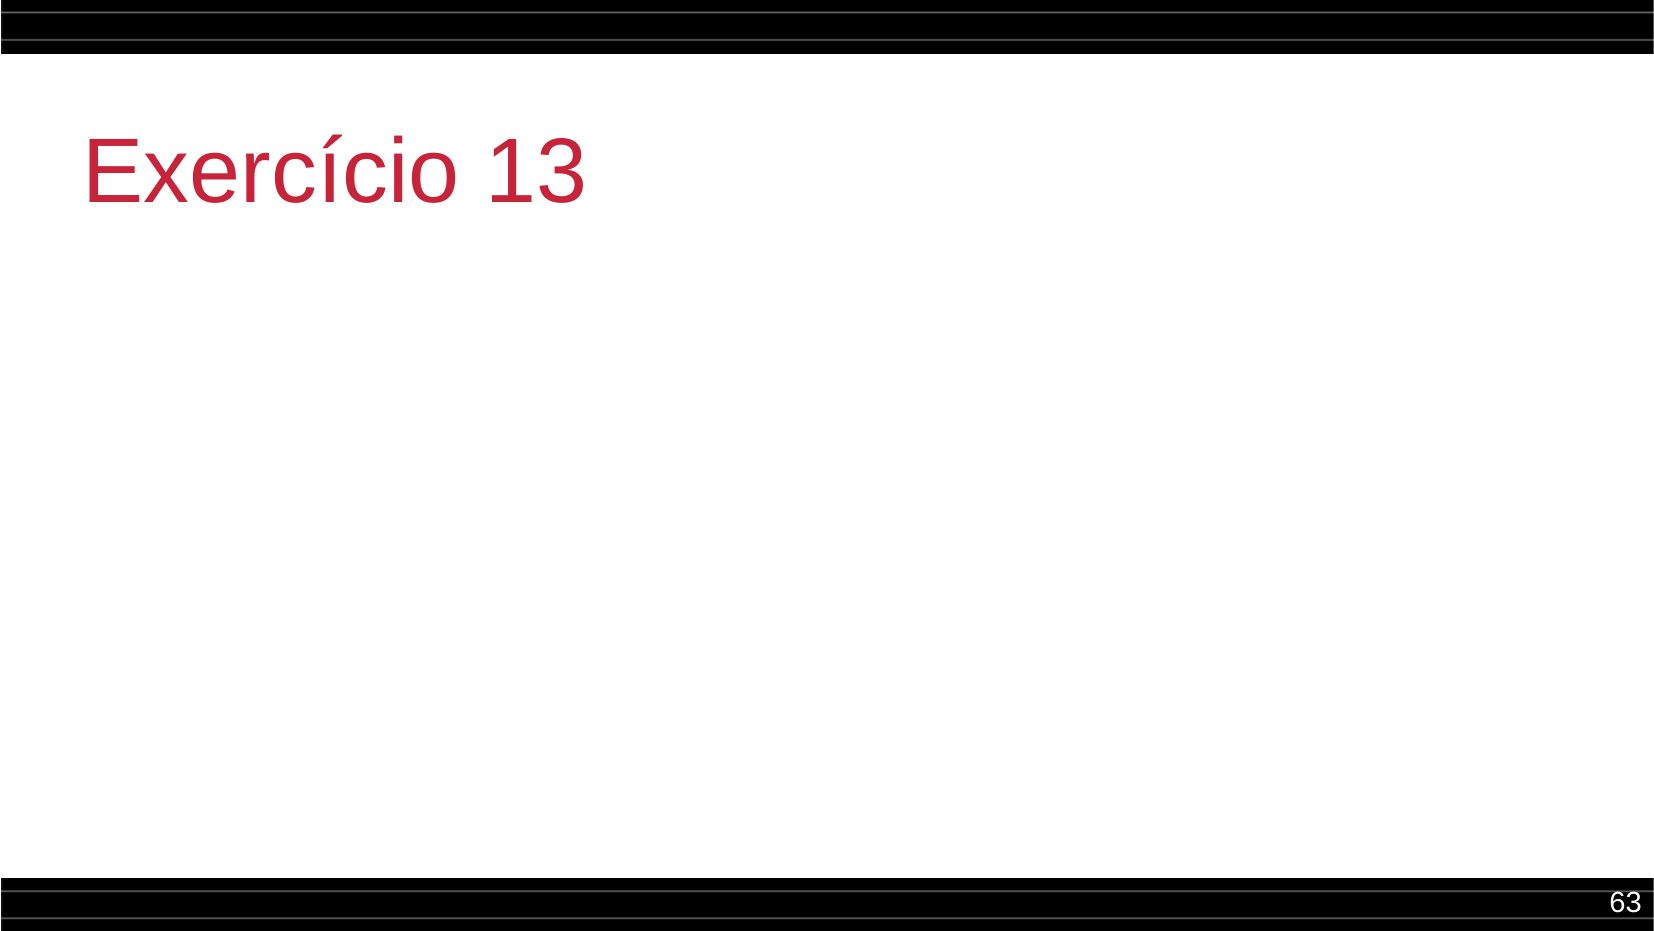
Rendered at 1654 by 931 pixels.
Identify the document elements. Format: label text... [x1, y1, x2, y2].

title Exercício 13 [82, 92, 1571, 249]
picture [1, 0, 1654, 54]
picture [1, 878, 1654, 931]
